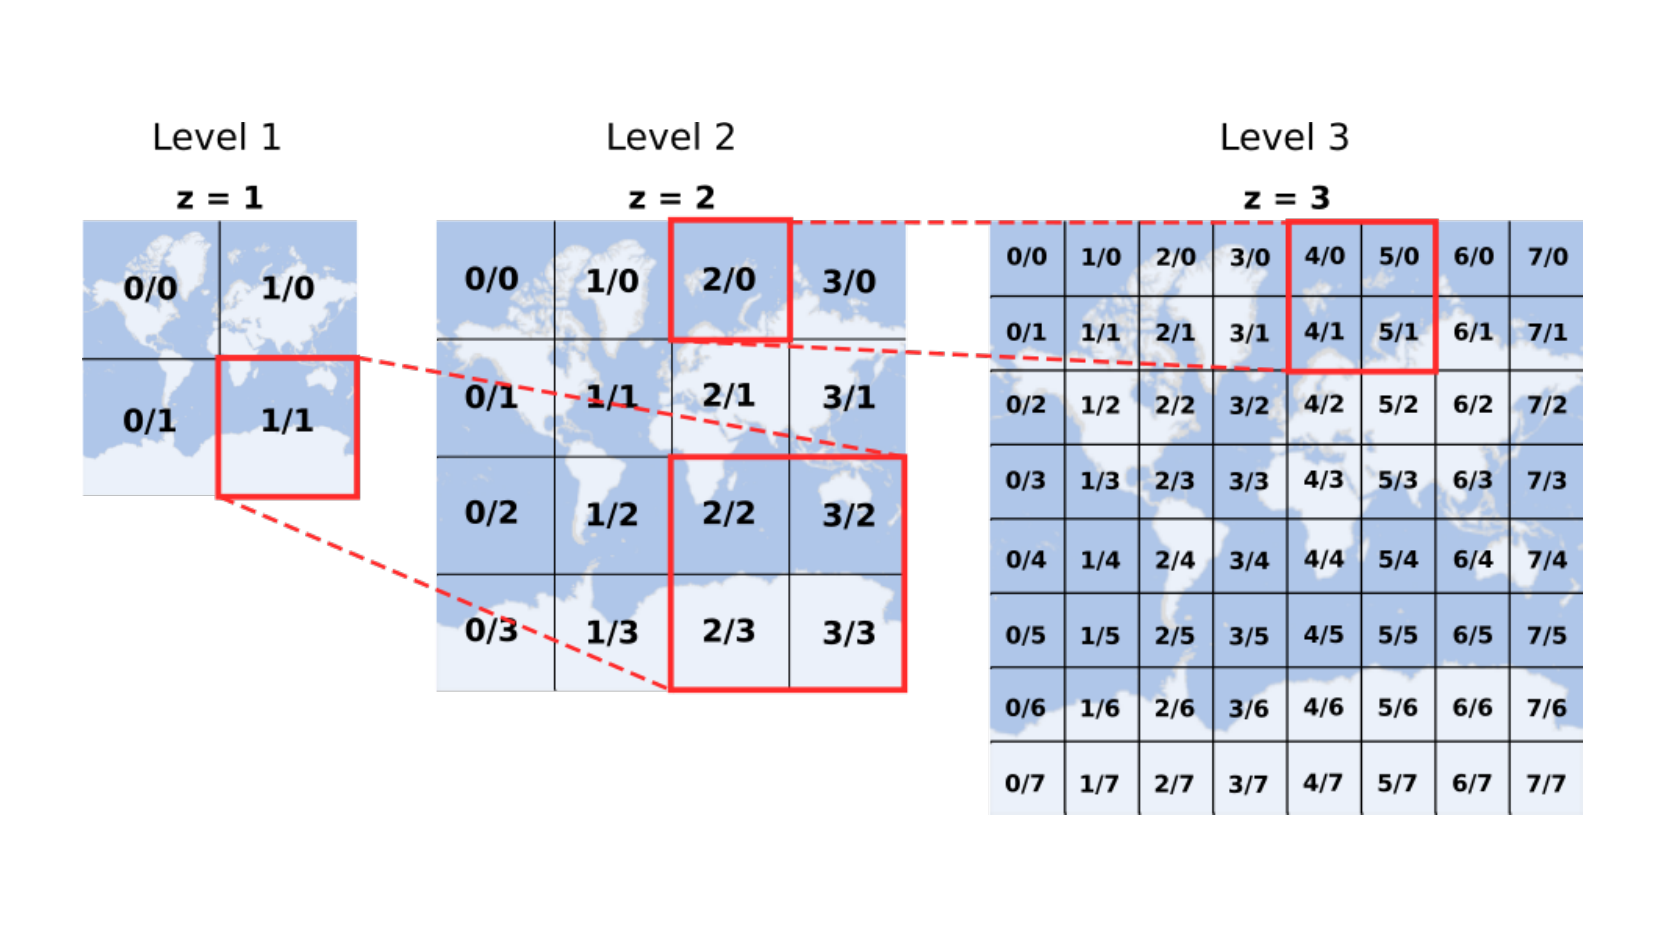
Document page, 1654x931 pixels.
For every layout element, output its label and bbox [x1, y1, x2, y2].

picture [82, 122, 1583, 815]
